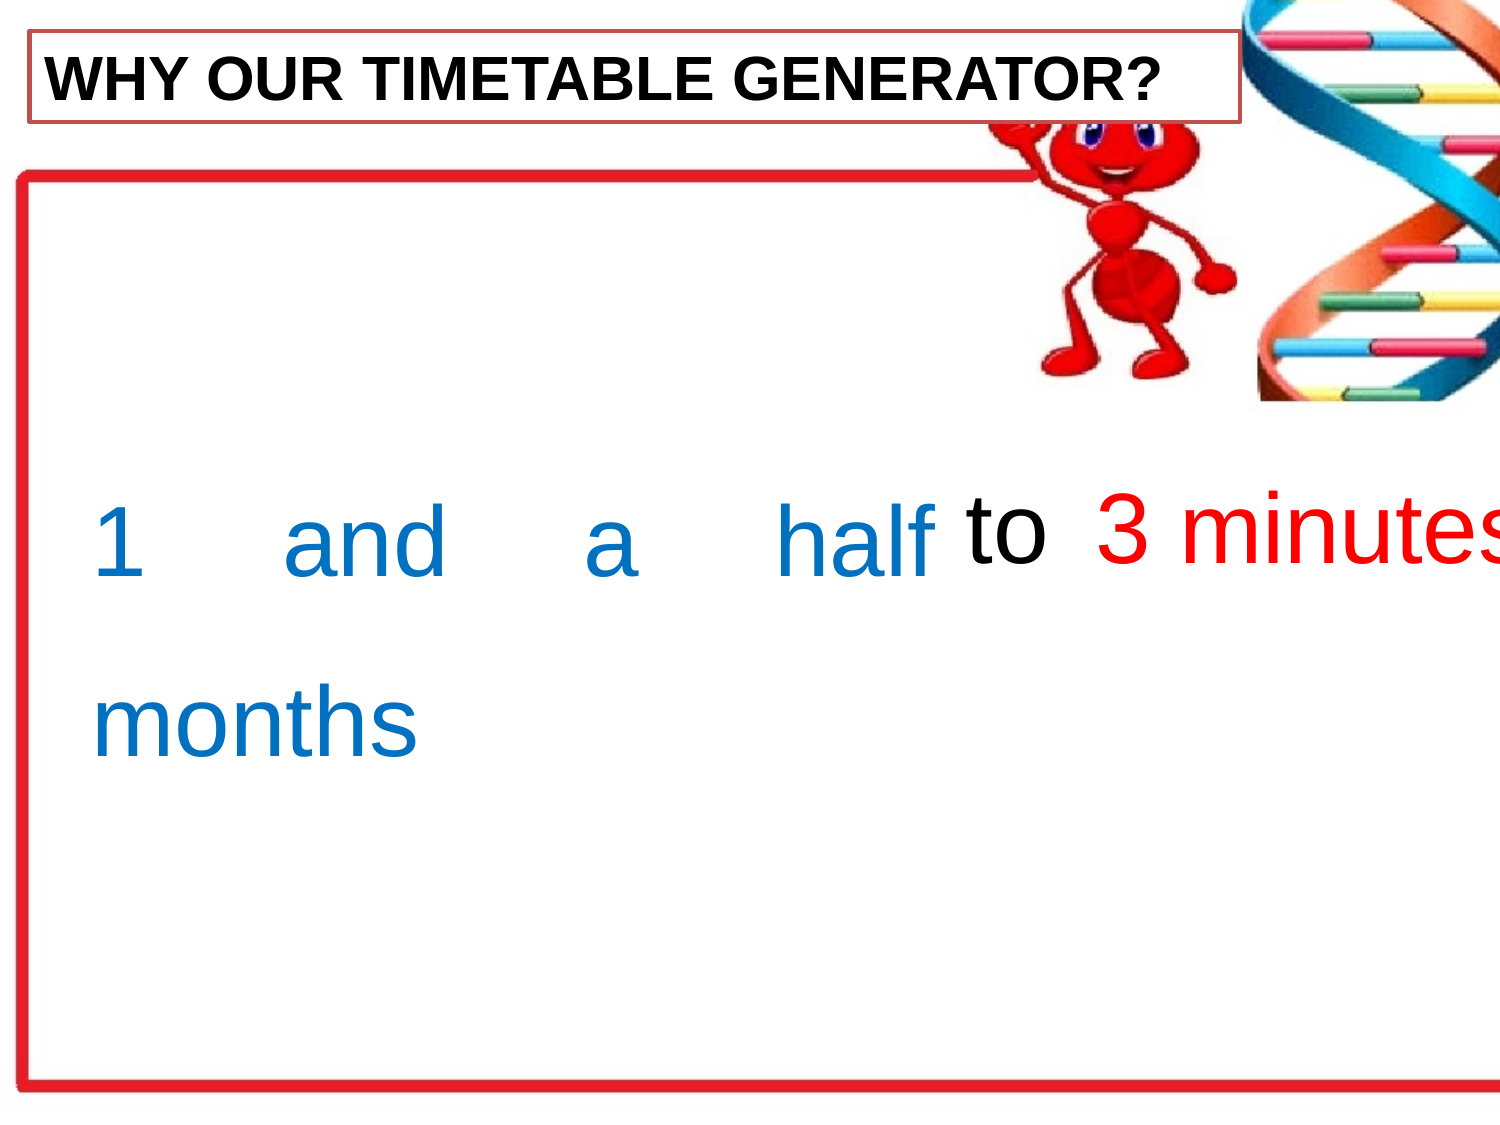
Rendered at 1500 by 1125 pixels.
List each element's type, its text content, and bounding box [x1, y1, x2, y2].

text_box WHY OUR TIMETABLE GENERATOR? [29, 30, 1241, 122]
text_box 3 minutes [1080, 456, 1500, 593]
text_box to [950, 456, 1080, 593]
picture [0, 0, 1500, 1125]
text_box 1 and a half months [76, 408, 951, 606]
